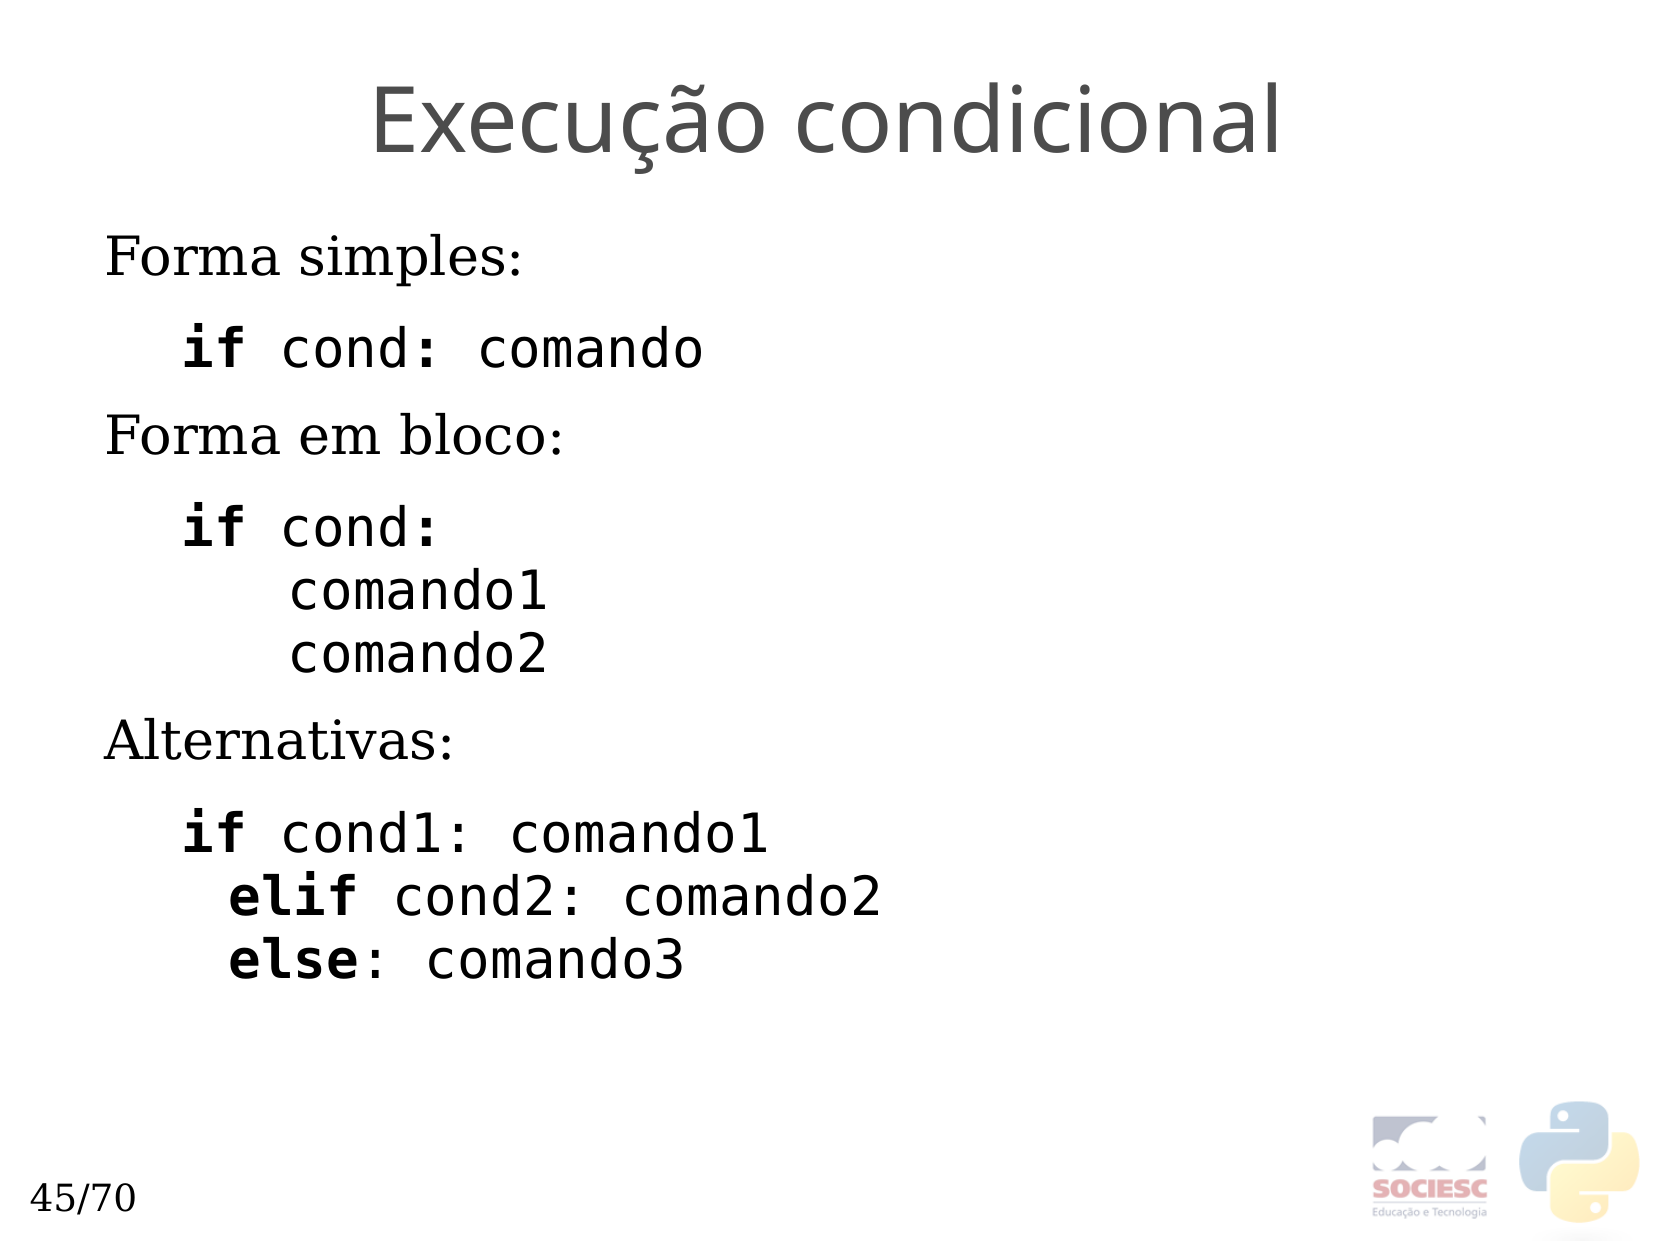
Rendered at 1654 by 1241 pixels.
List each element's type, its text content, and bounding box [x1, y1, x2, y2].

picture [1340, 1084, 1654, 1241]
list Forma simples: if cond: comando Forma em bloco: if cond: comando1 comando2 Alternativas: if cond1: comando1 elif cond2: comando2 else: comando3 [86, 225, 1576, 1088]
title Execução condicional [82, 13, 1571, 222]
